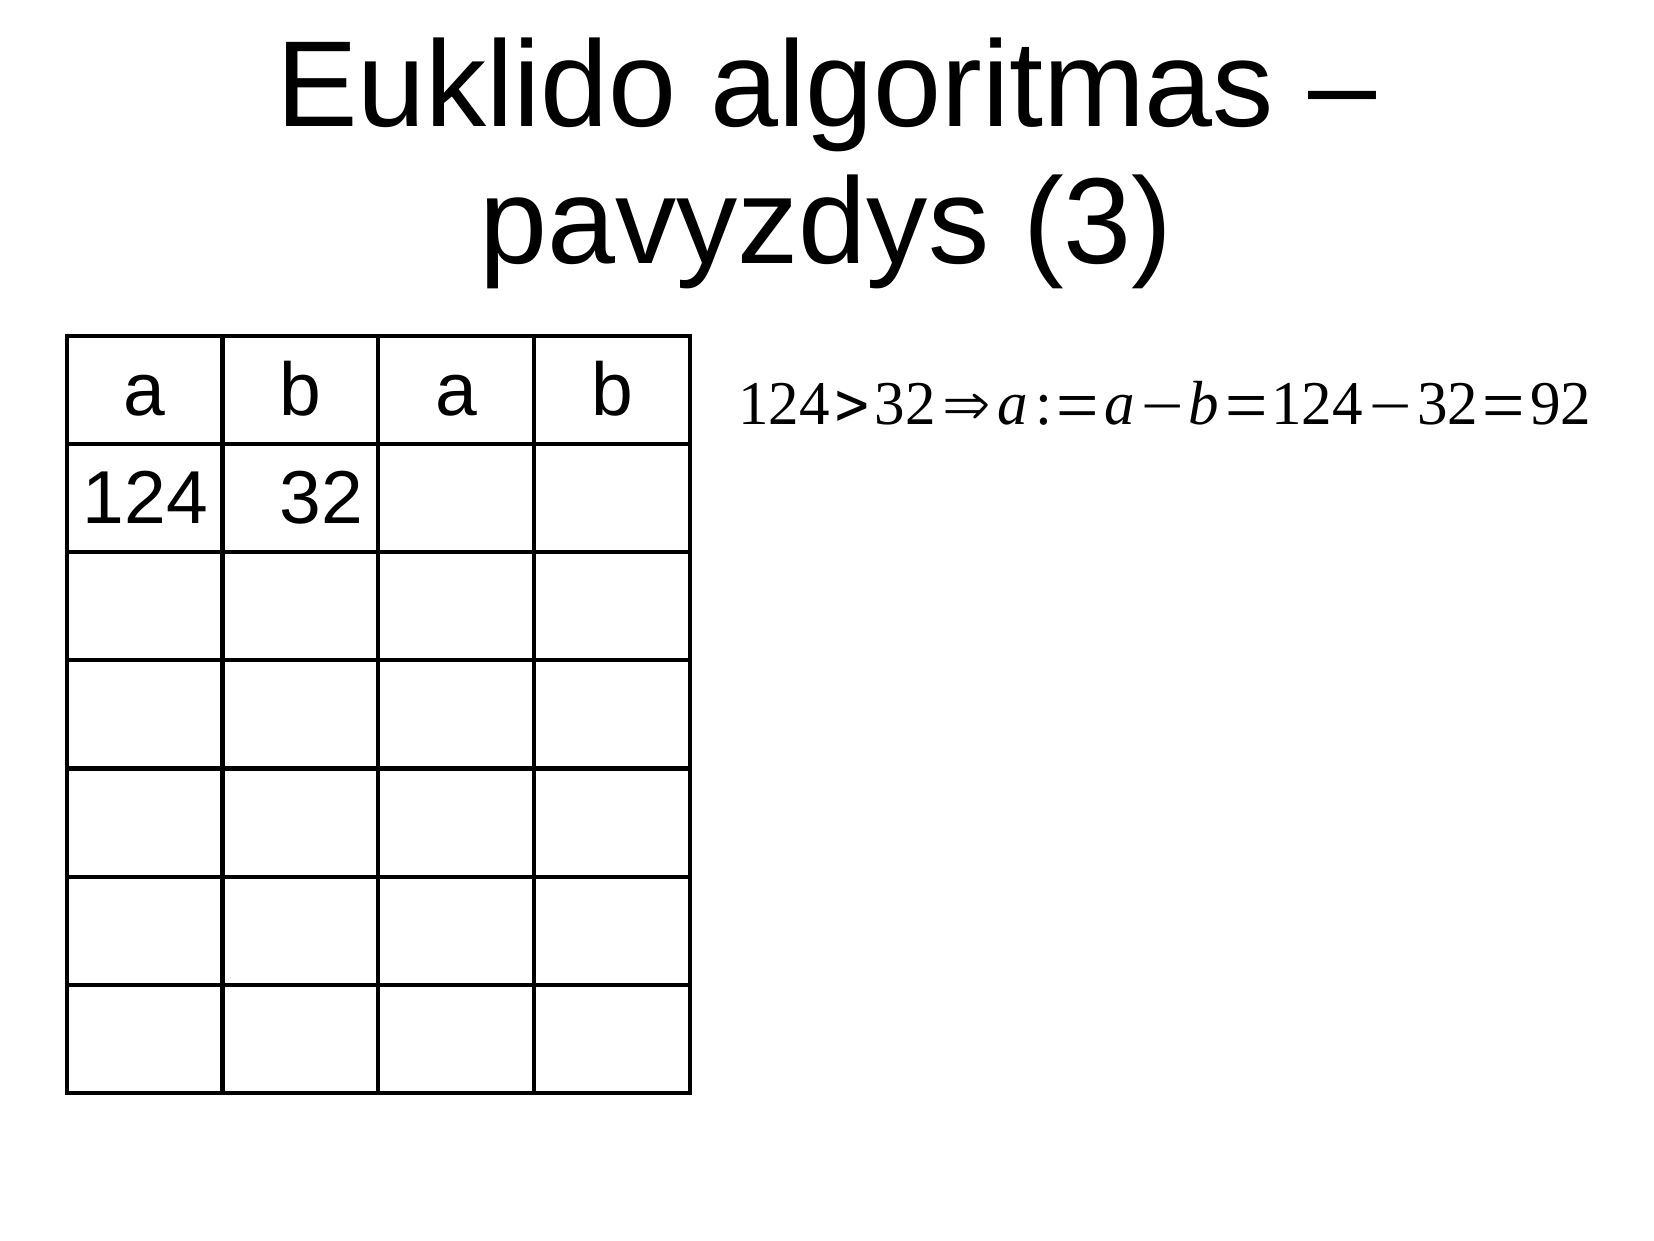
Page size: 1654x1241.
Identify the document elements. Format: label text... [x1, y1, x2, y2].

table_cell [380, 771, 532, 875]
table_cell [536, 879, 688, 983]
table_cell [225, 554, 376, 658]
table_cell [536, 771, 688, 875]
table_cell [69, 879, 220, 983]
table_cell [536, 446, 688, 550]
table_cell [380, 662, 532, 766]
table_header a [380, 338, 532, 442]
table_cell [69, 987, 220, 1091]
table_cell [536, 662, 688, 766]
chart [732, 368, 1598, 438]
table_cell [69, 771, 220, 875]
table_cell [536, 554, 688, 658]
table_cell [380, 554, 532, 658]
table_cell 32 [225, 446, 376, 550]
table_cell [536, 987, 688, 1091]
table_cell [69, 554, 220, 658]
table_cell [225, 662, 376, 766]
table_cell [225, 987, 376, 1091]
table_cell [69, 662, 220, 766]
table_cell 124 [69, 446, 220, 550]
table_header b [225, 338, 376, 442]
table_cell [225, 771, 376, 875]
table_header a [69, 338, 220, 442]
table_header b [536, 338, 688, 442]
table_cell [380, 987, 532, 1091]
table_cell [380, 879, 532, 983]
table_cell [380, 446, 532, 550]
table_cell [225, 879, 376, 983]
title Euklido algoritmas – pavyzdys (3) [82, 16, 1571, 290]
